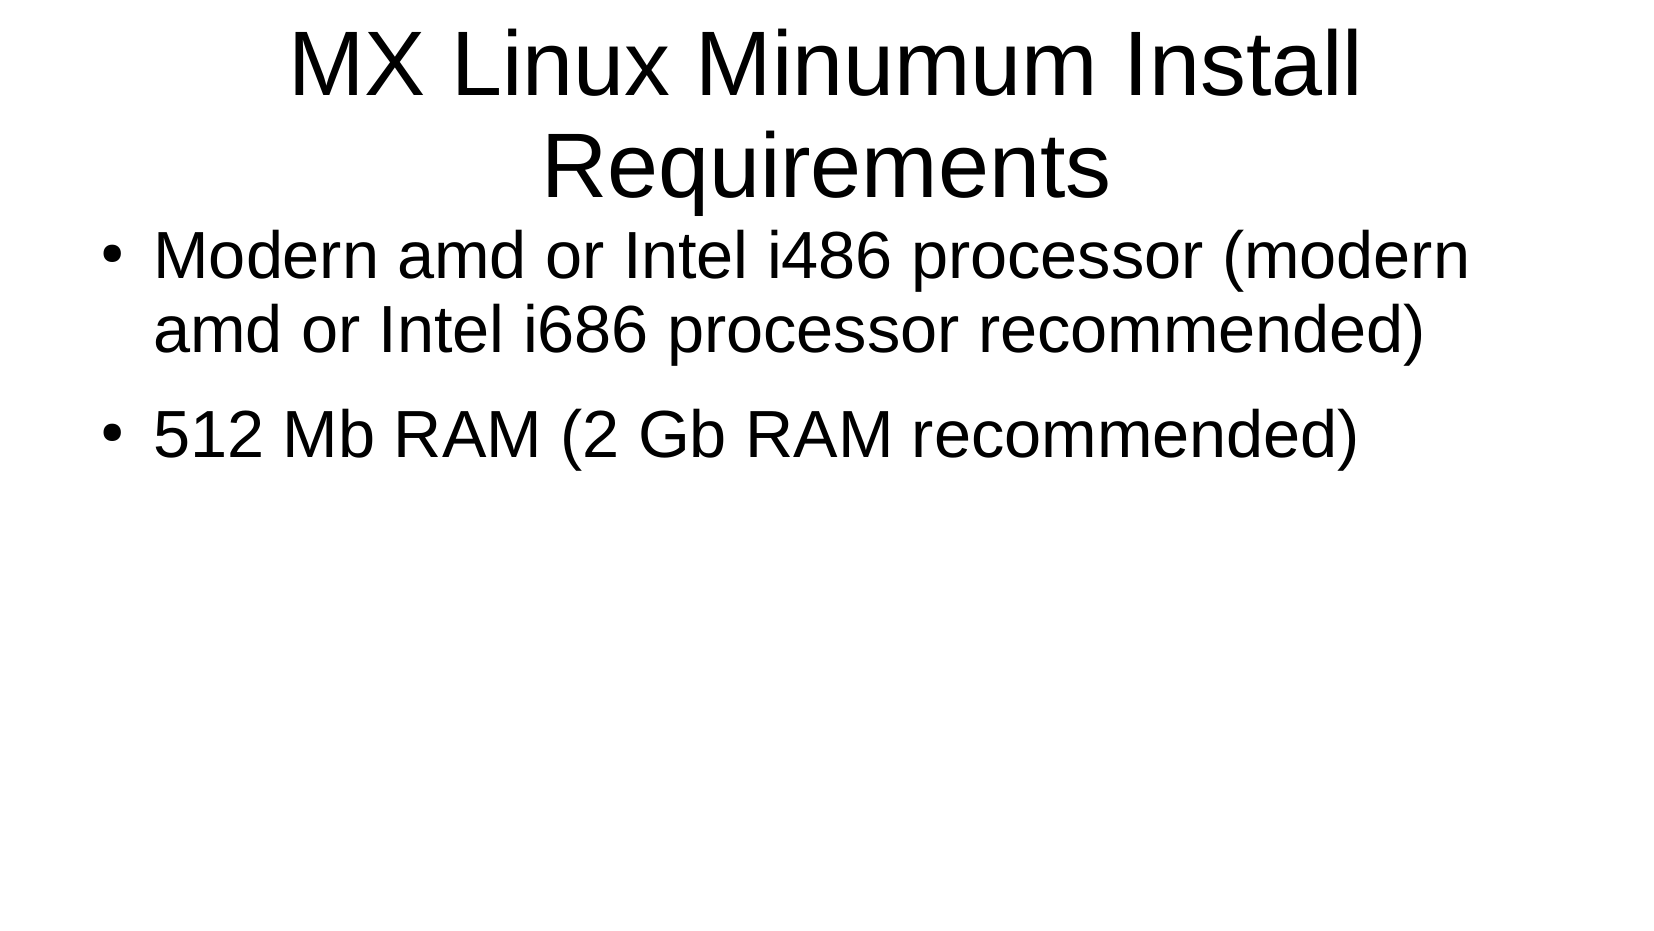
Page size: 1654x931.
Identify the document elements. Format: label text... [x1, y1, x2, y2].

list Modern amd or Intel i486 processor (modern amd or Intel i686 processor recommended) 512 Mb RAM (2 Gb RAM recommended) [82, 217, 1571, 758]
title MX Linux Minumum Install Requirements [82, 12, 1571, 217]
